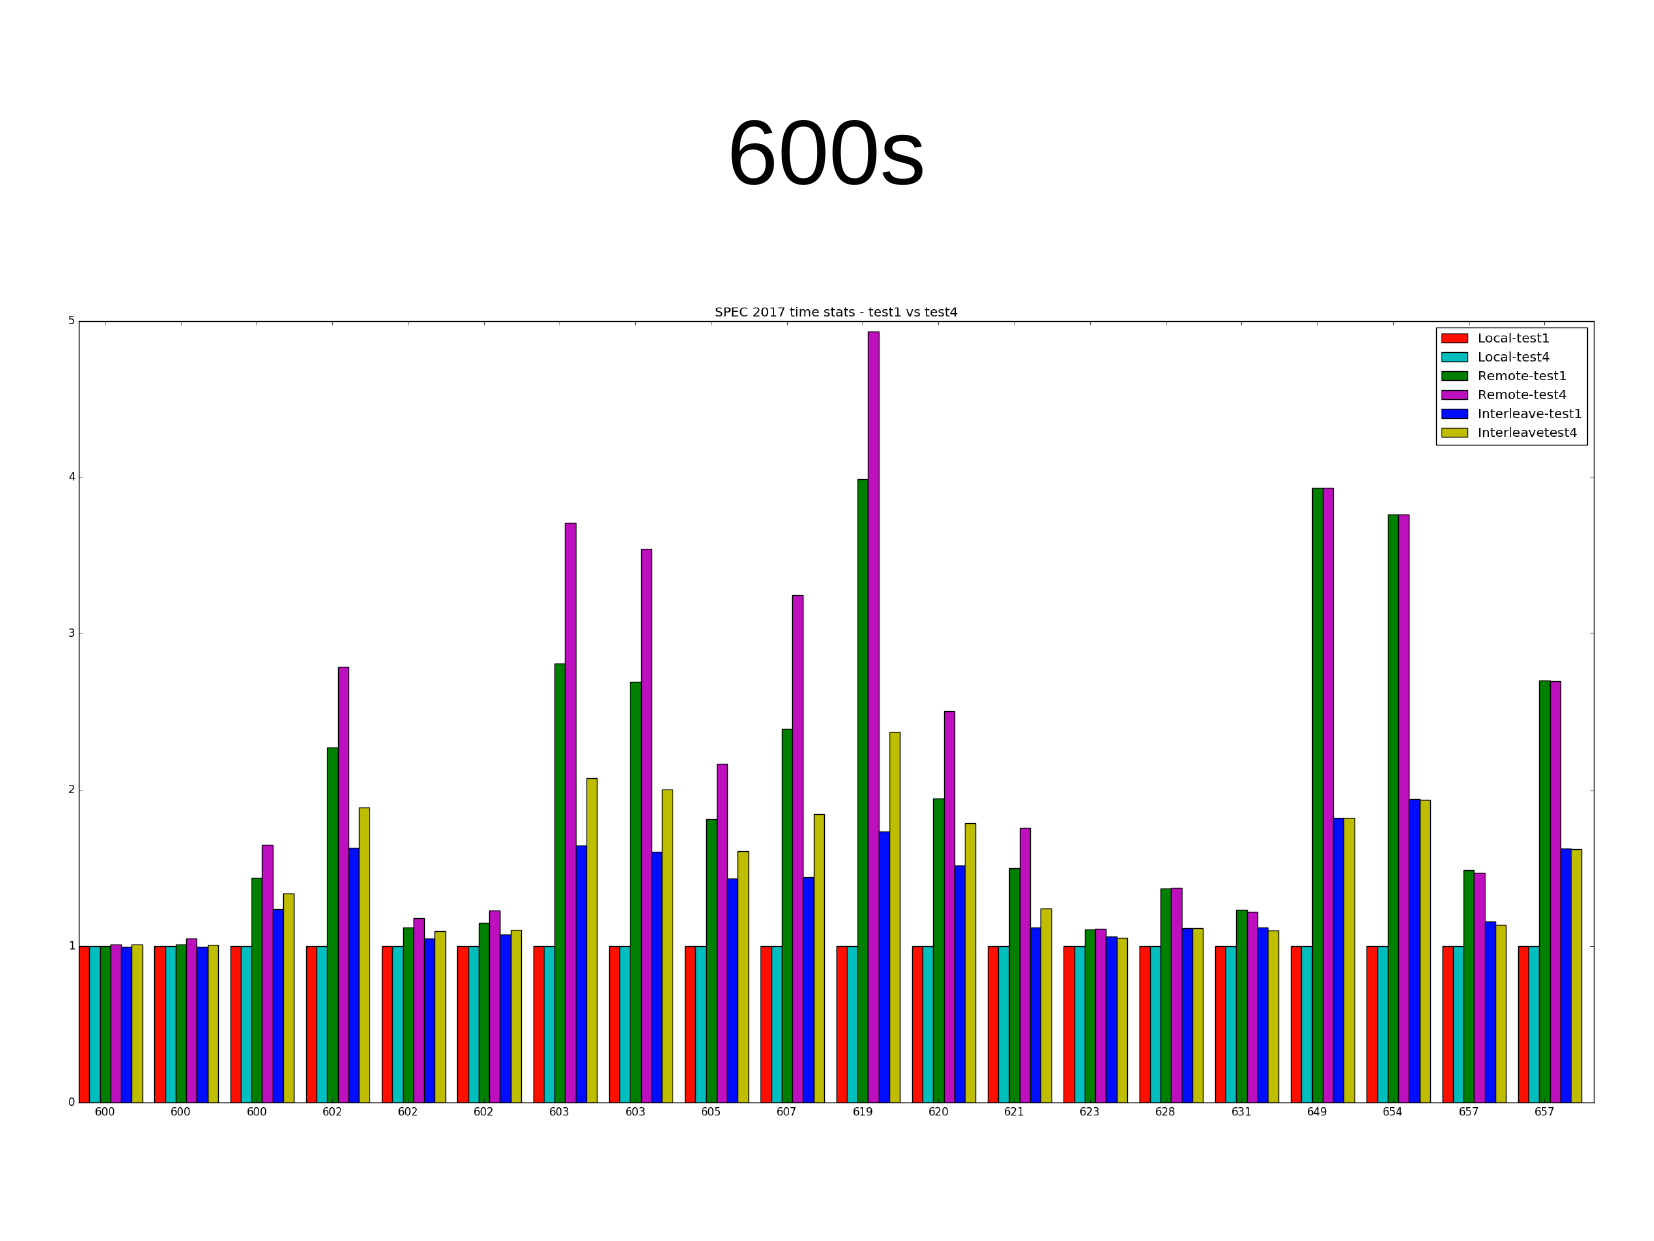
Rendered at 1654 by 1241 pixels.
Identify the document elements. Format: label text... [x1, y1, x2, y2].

picture [0, 223, 1654, 1201]
title 600s [82, 49, 1571, 223]
